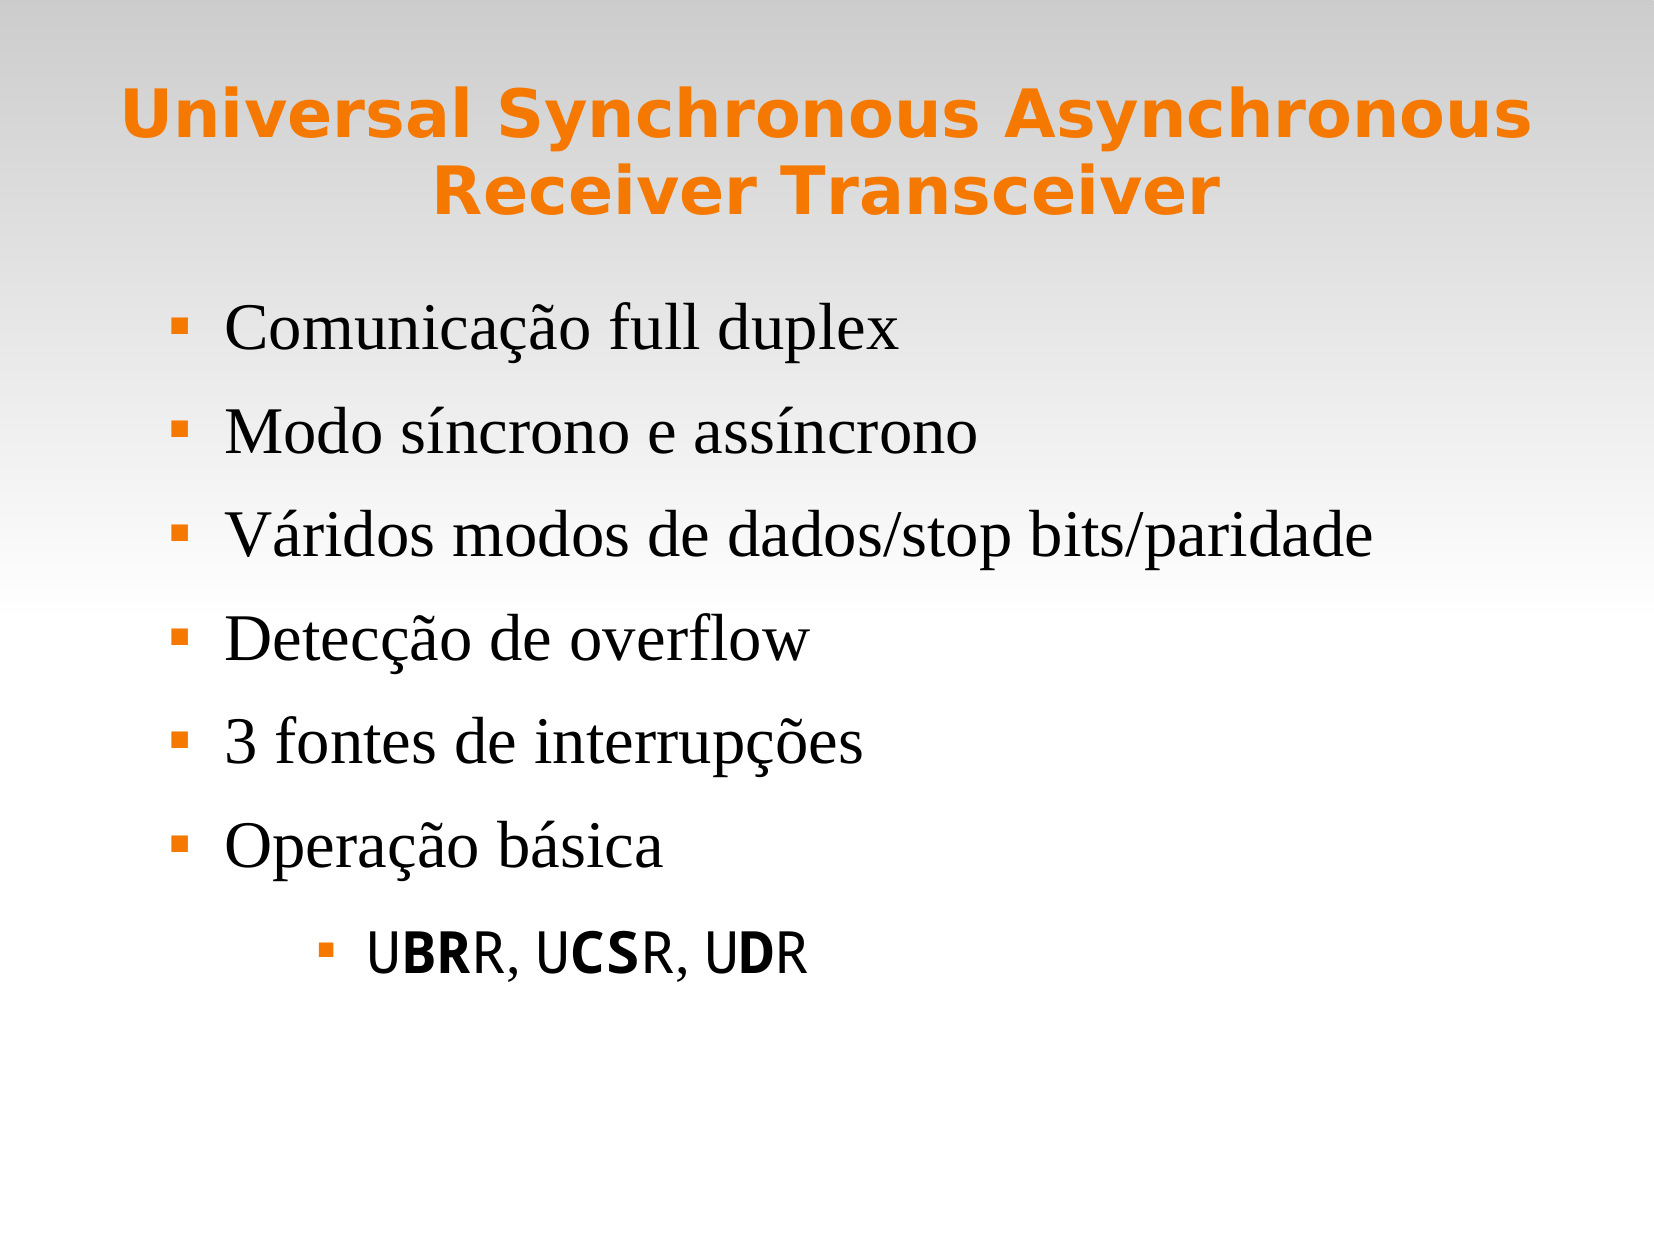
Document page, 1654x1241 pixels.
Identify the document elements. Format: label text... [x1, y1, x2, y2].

title Universal Synchronous Asynchronous Receiver Transceiver [82, 49, 1571, 257]
list Comunicação full duplex Modo síncrono e assíncrono Váridos modos de dados/stop bits/paridade Detecção de overflow 3 fontes de interrupções Operação básica UBRR, UCSR, UDR [82, 290, 1571, 1109]
